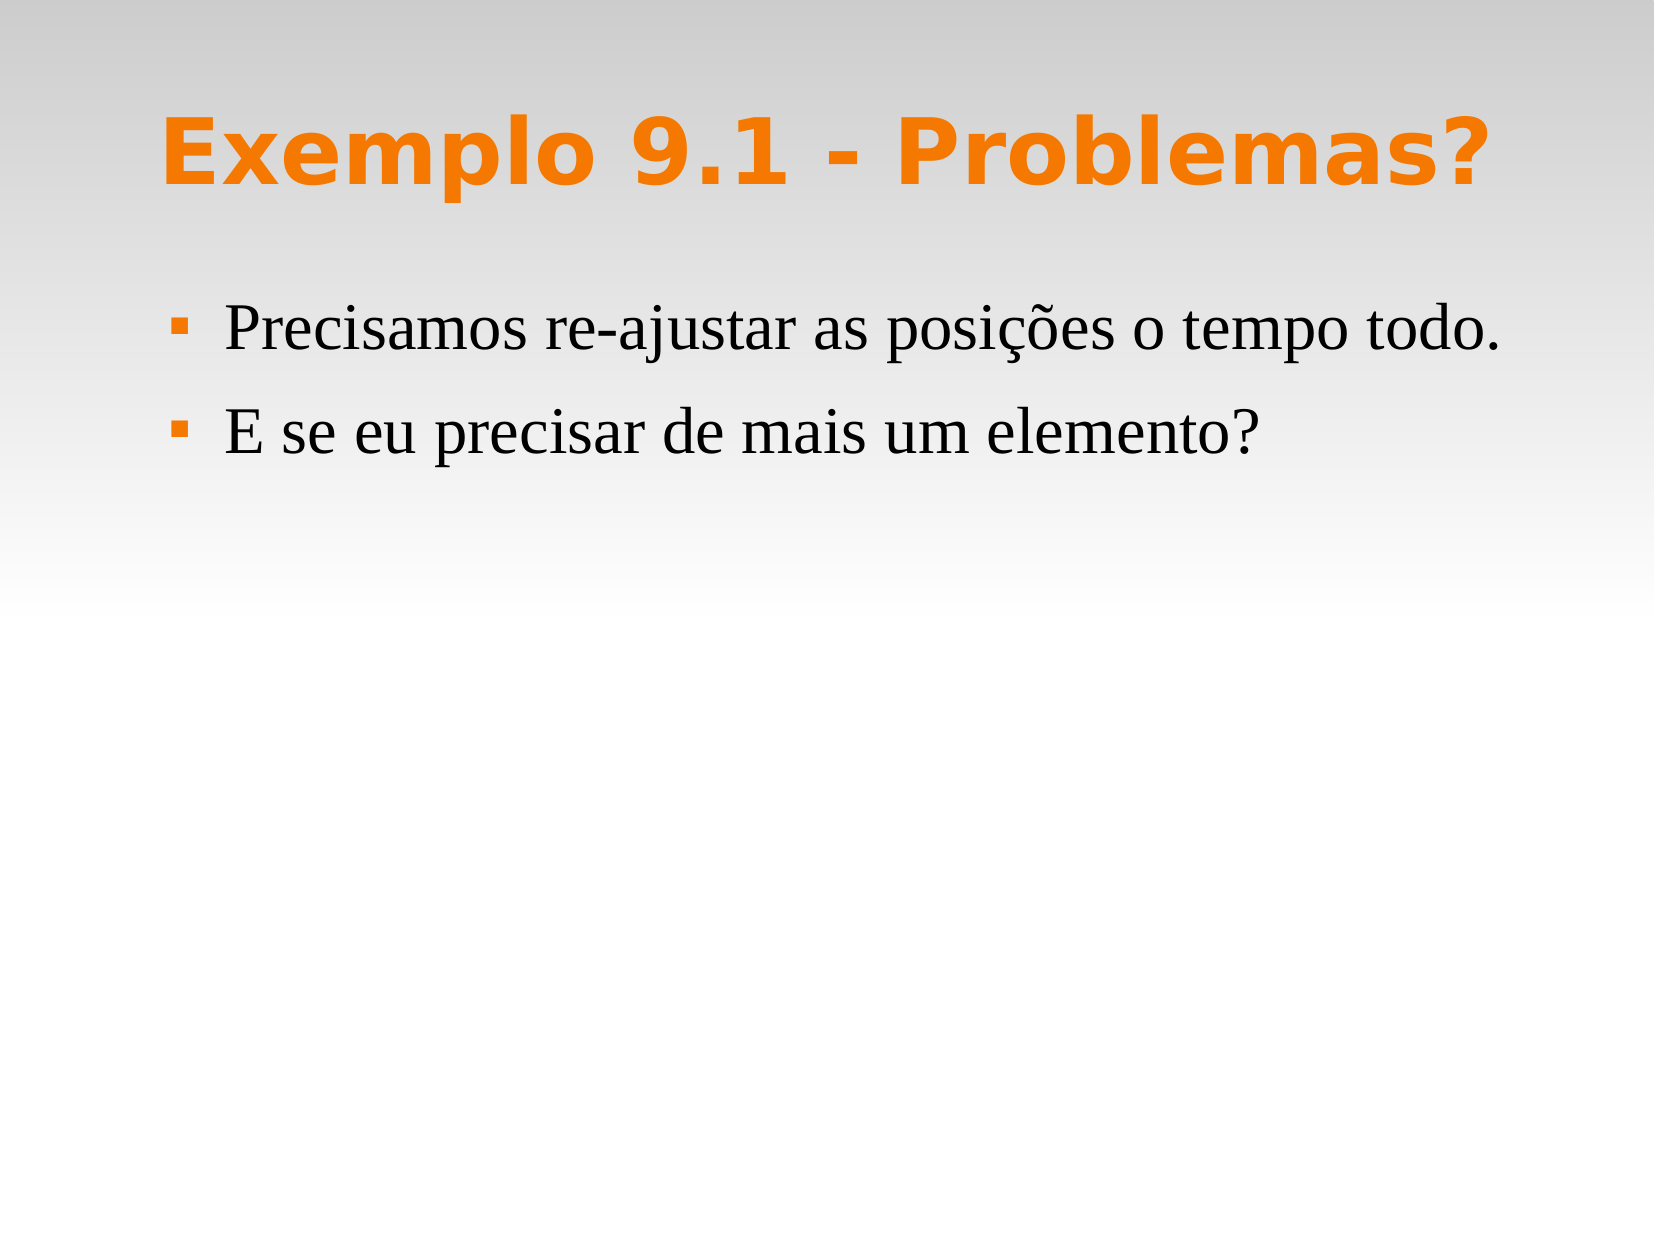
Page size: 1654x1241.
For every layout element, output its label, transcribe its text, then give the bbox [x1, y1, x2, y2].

title Exemplo 9.1 - Problemas? [82, 49, 1571, 257]
list Precisamos re-ajustar as posições o tempo todo. E se eu precisar de mais um elemento? [82, 290, 1571, 1109]
